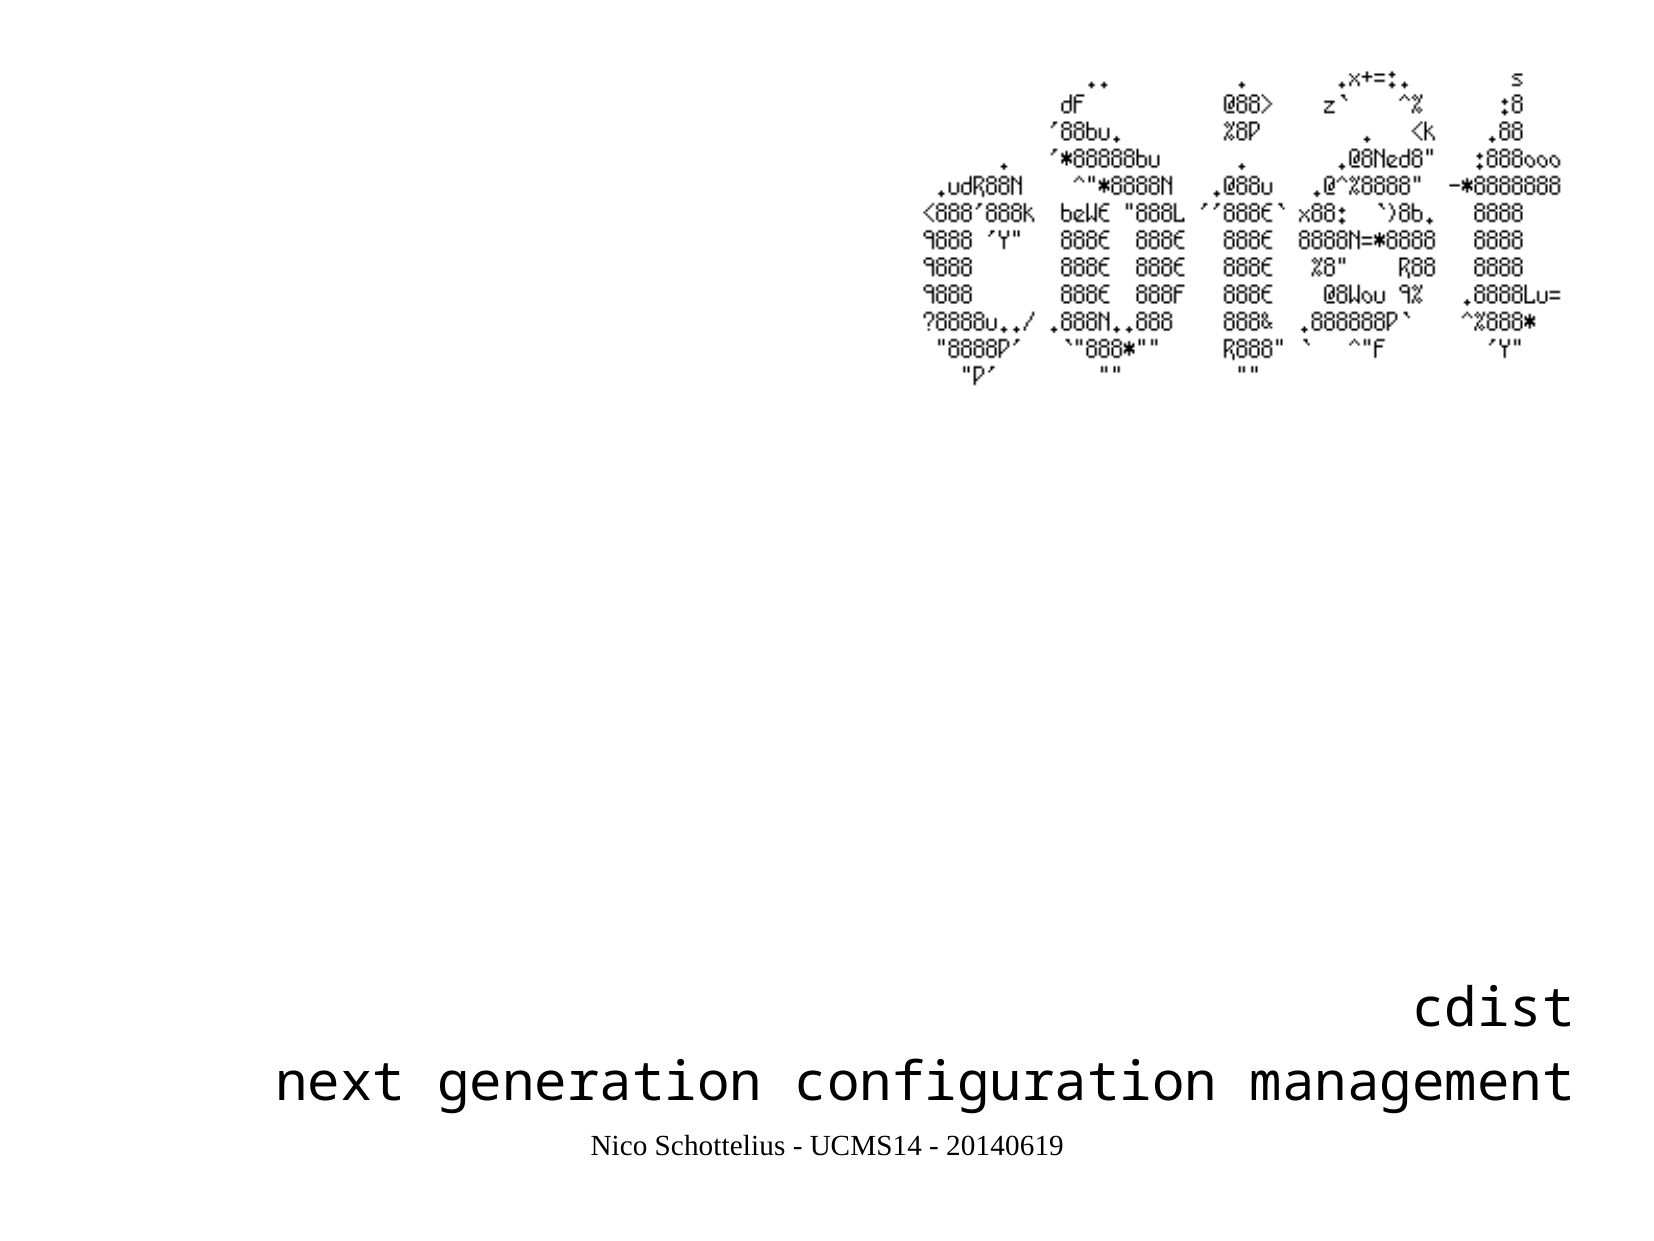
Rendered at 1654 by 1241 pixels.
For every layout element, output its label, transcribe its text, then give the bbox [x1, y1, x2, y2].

picture [920, 49, 1571, 396]
subtitle cdist next generation configuration management [119, 914, 1575, 1170]
